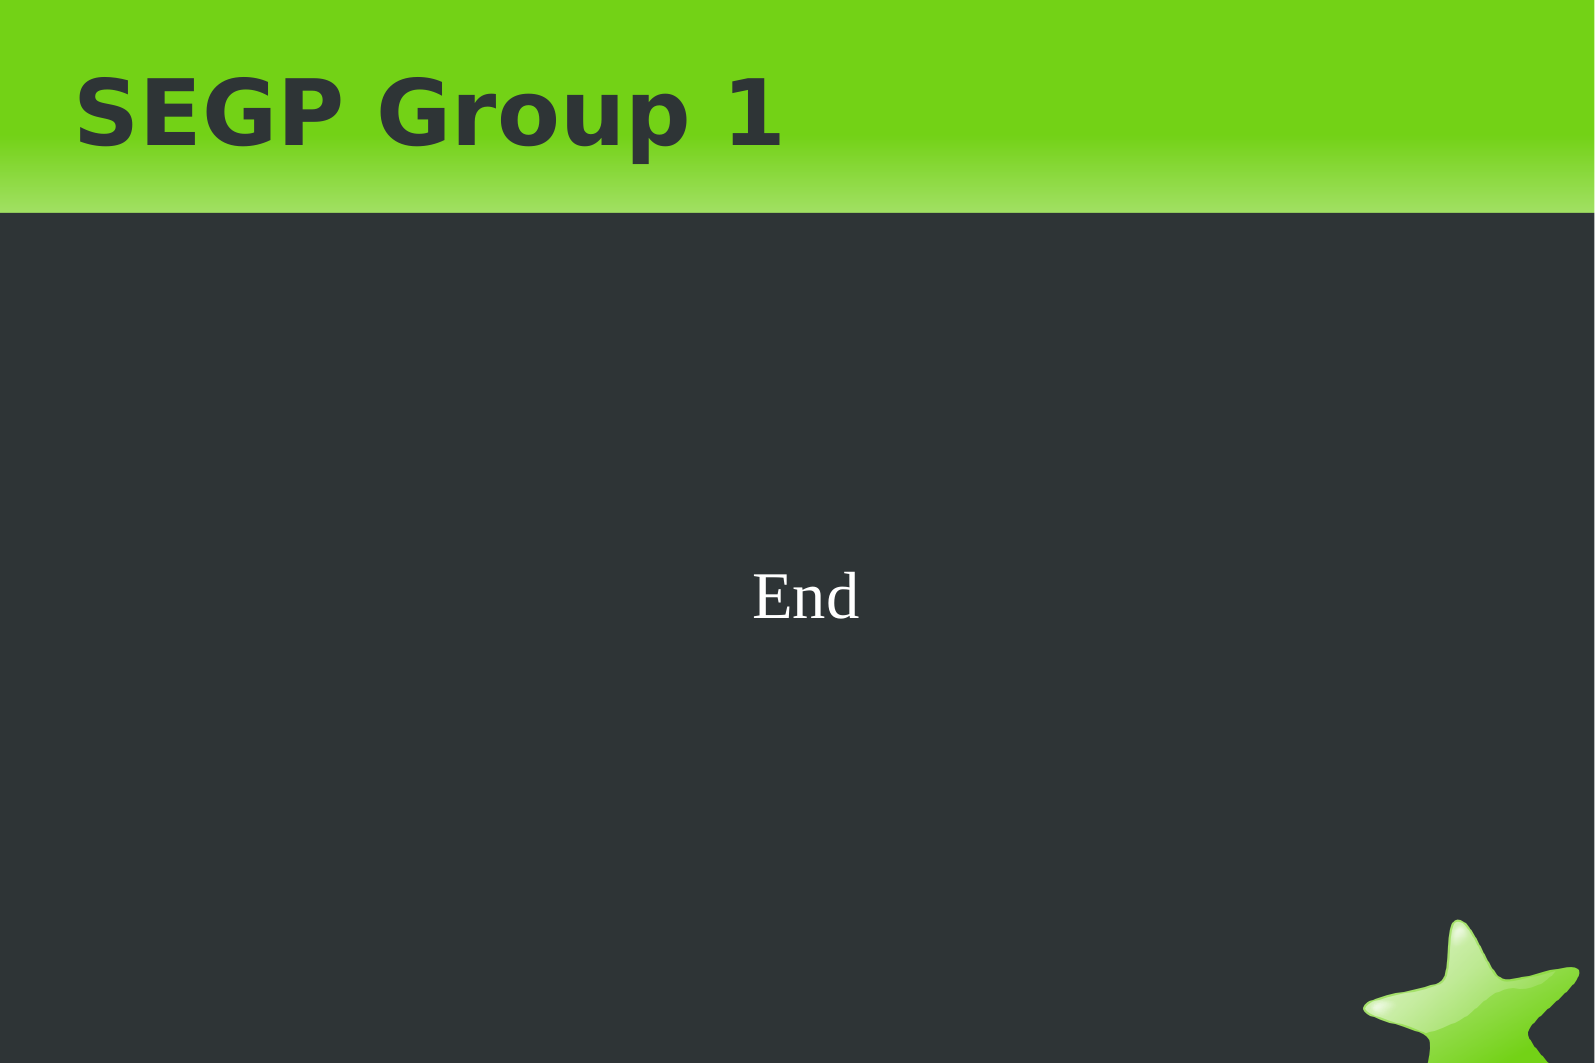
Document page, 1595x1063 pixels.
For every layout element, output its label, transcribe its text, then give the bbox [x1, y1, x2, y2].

picture [0, 0, 1595, 1063]
list End [79, 248, 1515, 936]
title SEGP Group 1 [74, 32, 1510, 196]
